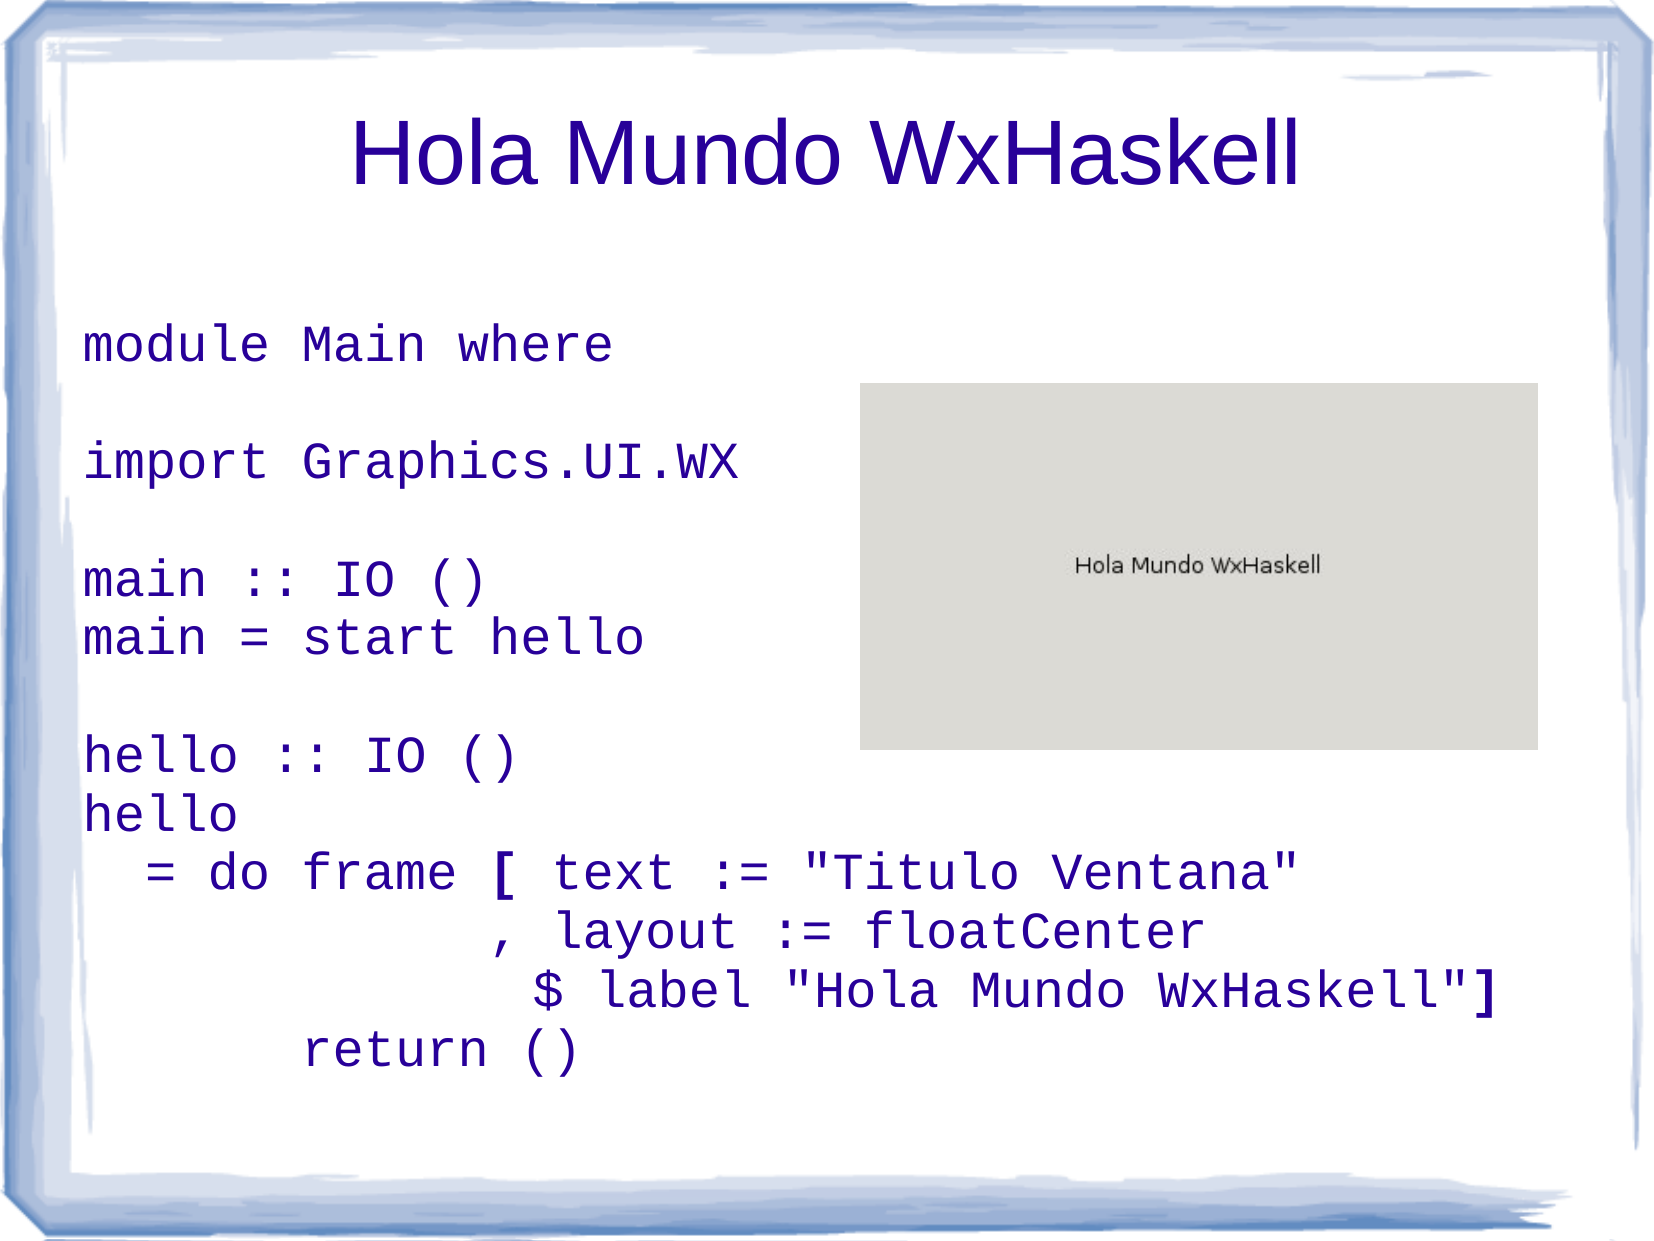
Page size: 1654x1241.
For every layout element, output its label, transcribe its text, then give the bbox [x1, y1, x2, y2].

picture [0, 0, 1654, 1241]
subtitle module Main where import Graphics.UI.WX main :: IO () main = start hello hello :: IO () hello = do frame [ text := "Titulo Ventana" , layout := floatCenter $ label "Hola Mundo WxHaskell"] return () [82, 297, 1571, 1102]
title Hola Mundo WxHaskell [82, 49, 1571, 257]
